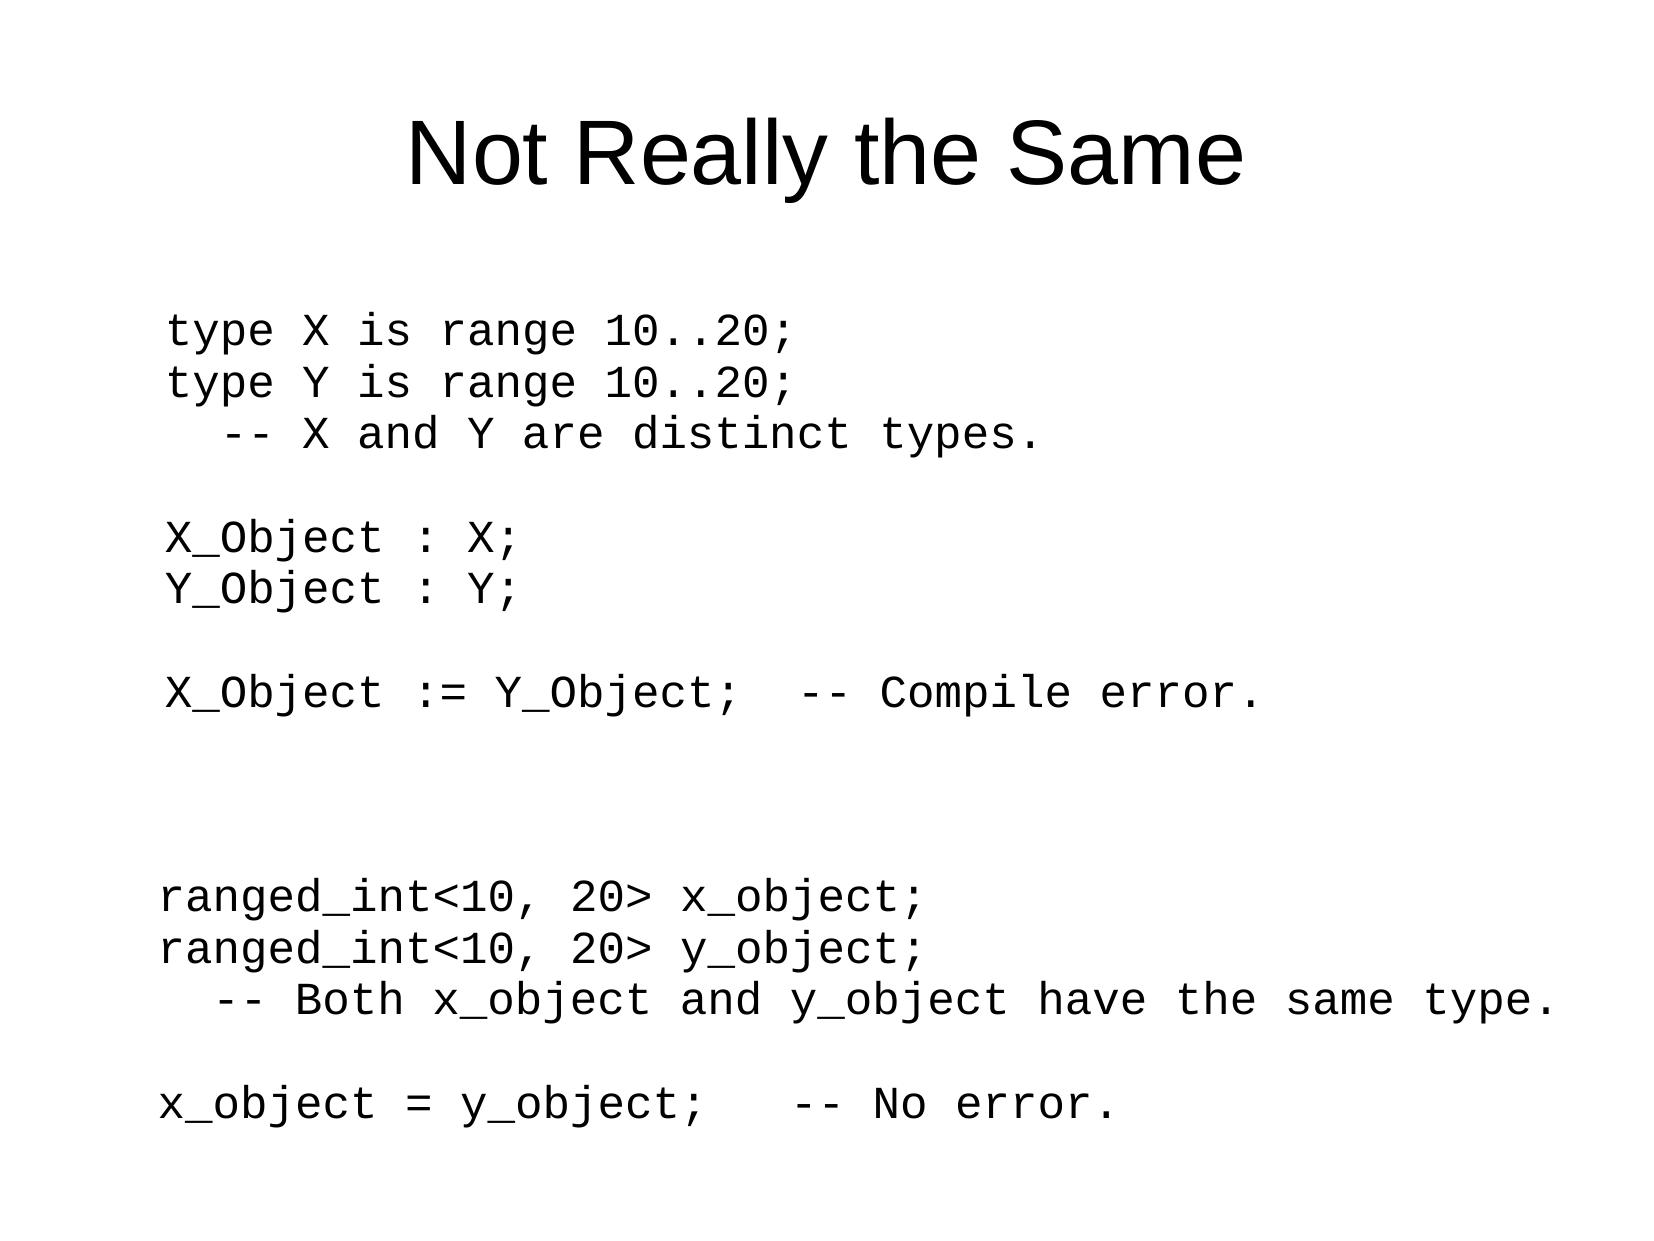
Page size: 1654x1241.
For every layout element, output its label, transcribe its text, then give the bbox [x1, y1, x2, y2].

text_box ranged_int<10, 20> x_object; ranged_int<10, 20> y_object; -- Both x_object and y_object have the same type. x_object = y_object; -- No error. [142, 866, 1576, 1126]
title Not Really the Same [82, 49, 1571, 257]
text_box type X is range 10..20; type Y is range 10..20; -- X and Y are distinct types. X_Object : X; Y_Object : Y; X_Object := Y_Object; -- Compile error. [150, 300, 1280, 706]
